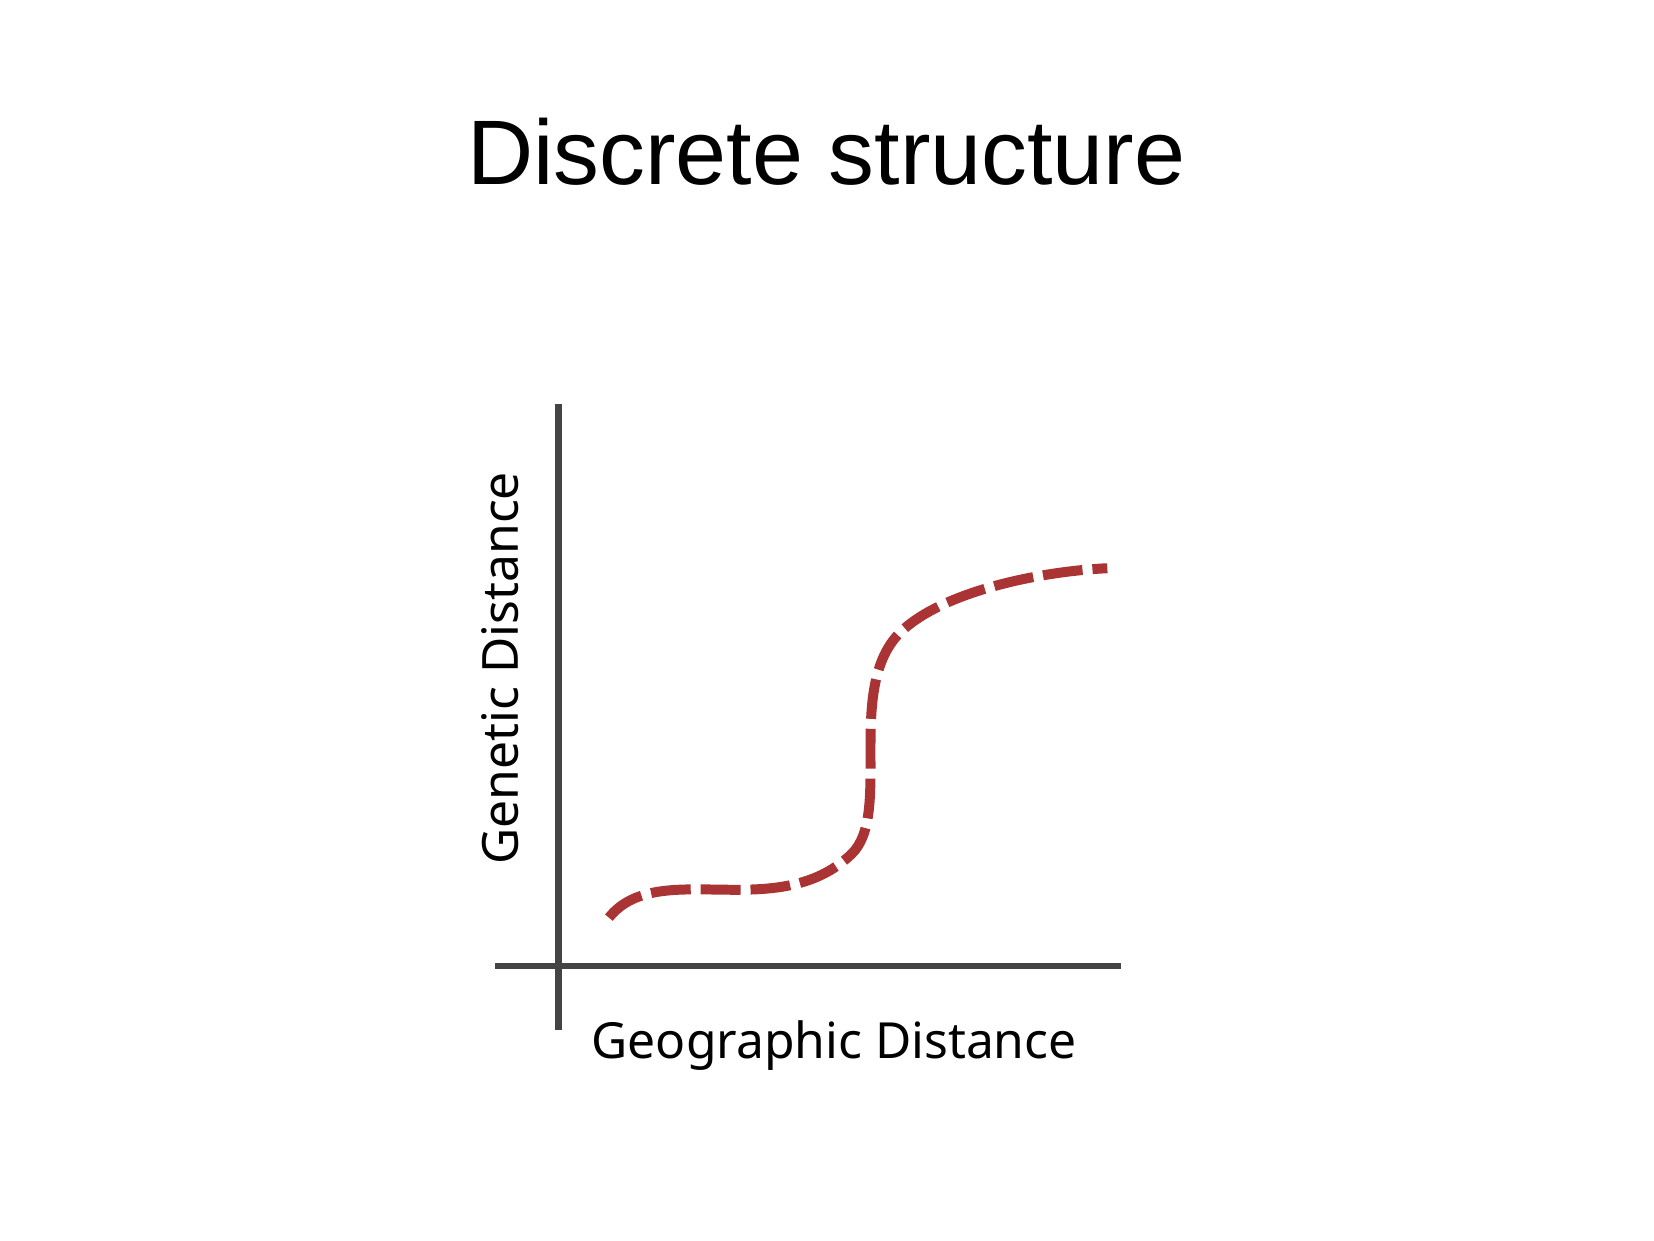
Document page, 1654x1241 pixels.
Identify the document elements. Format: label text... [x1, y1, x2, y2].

picture [480, 385, 1124, 1106]
title Discrete structure [82, 49, 1571, 257]
